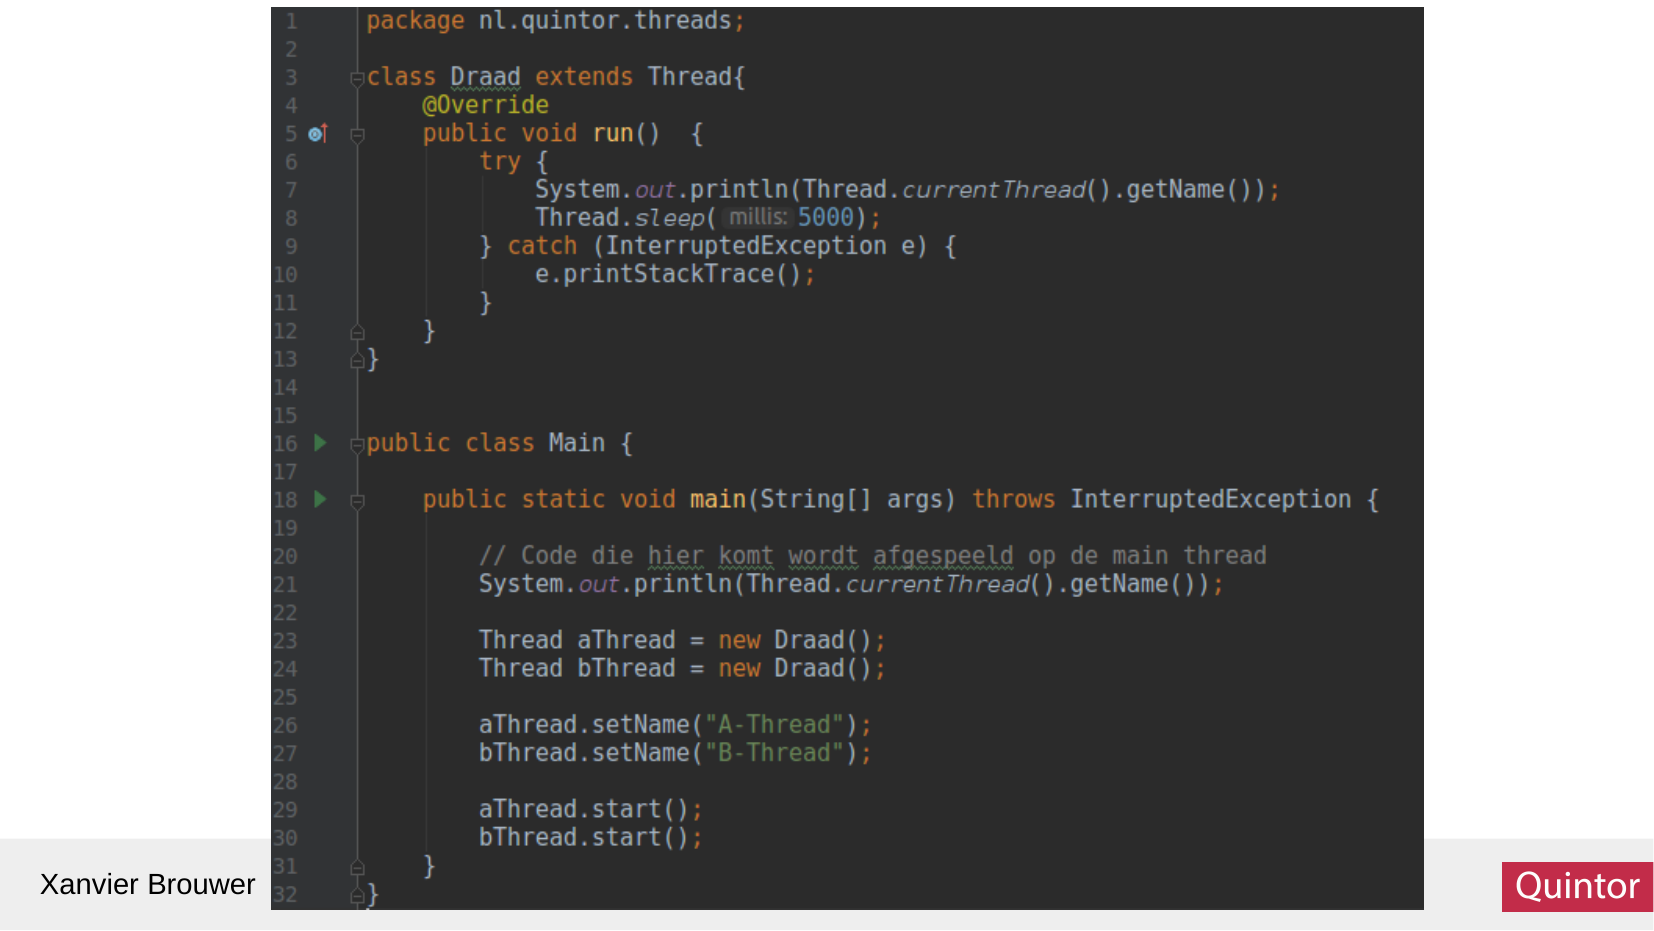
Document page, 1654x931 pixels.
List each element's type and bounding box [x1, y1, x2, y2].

picture [1502, 862, 1654, 912]
picture [271, 7, 1424, 910]
